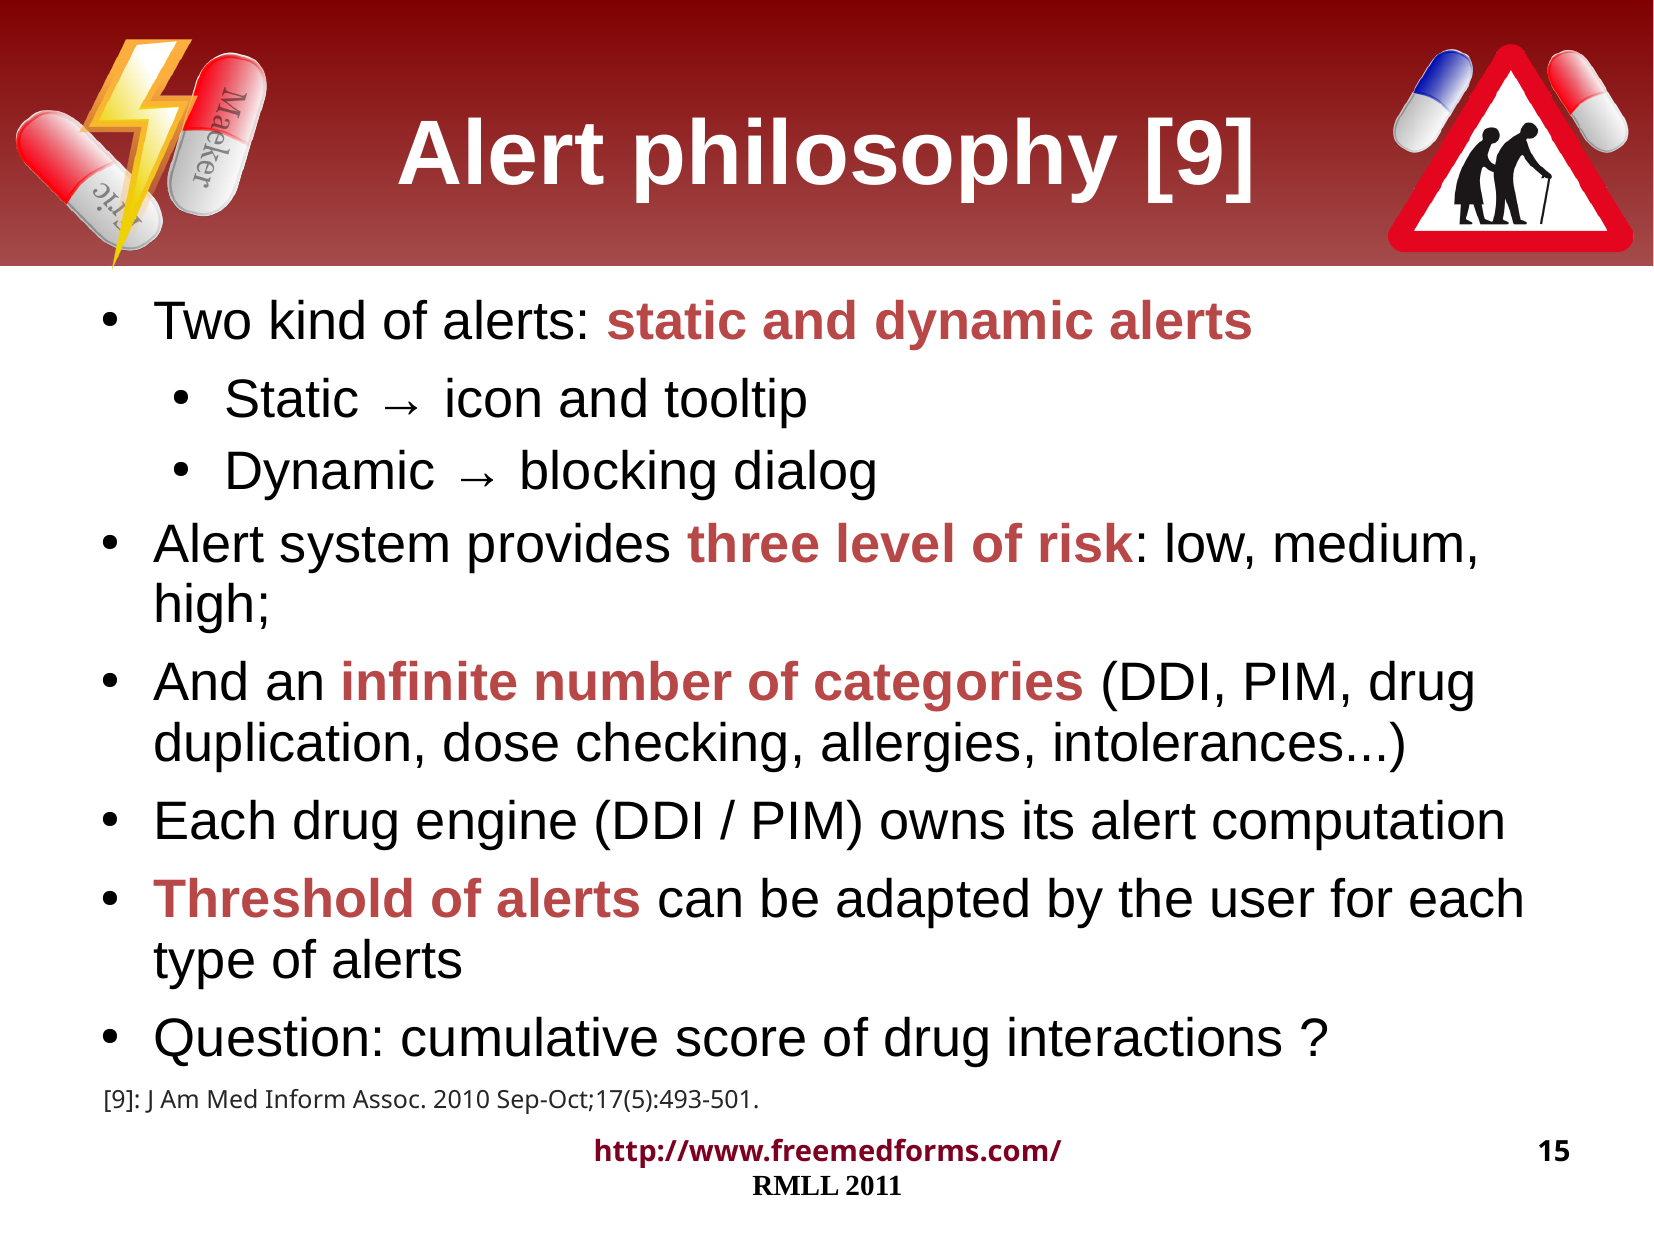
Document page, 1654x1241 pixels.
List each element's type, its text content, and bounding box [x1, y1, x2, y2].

picture [0, 29, 271, 273]
text_box [9]: J Am Med Inform Assoc. 2010 Sep-Oct;17(5):493-501. [88, 1074, 1565, 1128]
list Two kind of alerts: static and dynamic alerts Static → icon and tooltip Dynamic → blocking dialog Alert system provides three level of risk: low, medium, high; And an infinite number of categories (DDI, PIM, drug duplication, dose checking, allergies, intolerances...) Each drug engine (DDI / PIM) owns its alert computation Threshold of alerts can be adapted by the user for each type of alerts Question: cumulative score of drug interactions ? [82, 290, 1571, 1069]
picture [1387, 29, 1634, 266]
title Alert philosophy [9] [295, 56, 1359, 250]
